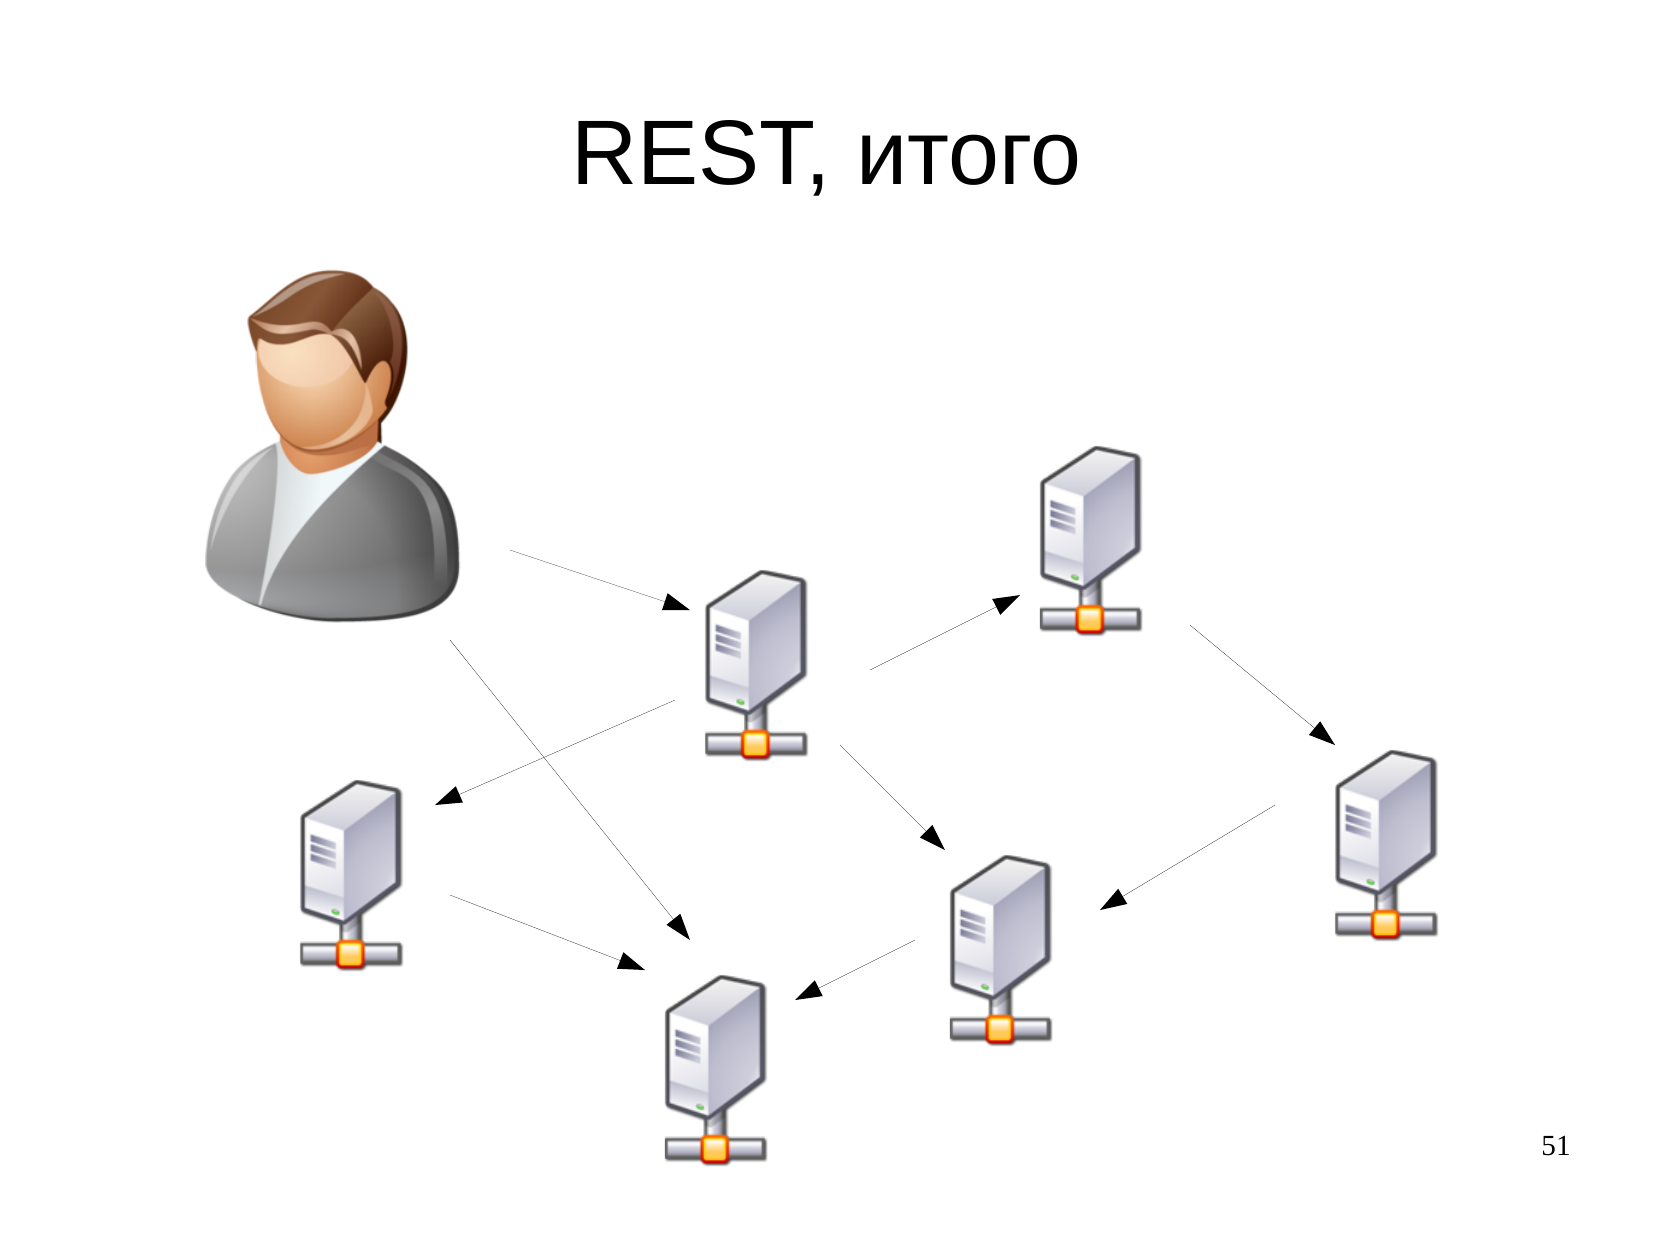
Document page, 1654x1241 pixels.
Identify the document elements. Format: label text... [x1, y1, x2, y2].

picture [990, 440, 1190, 641]
picture [150, 264, 511, 626]
picture [900, 849, 1100, 1051]
picture [655, 564, 856, 766]
title REST, итого [82, 49, 1571, 257]
picture [1285, 744, 1486, 946]
picture [250, 774, 451, 976]
picture [615, 969, 815, 1171]
